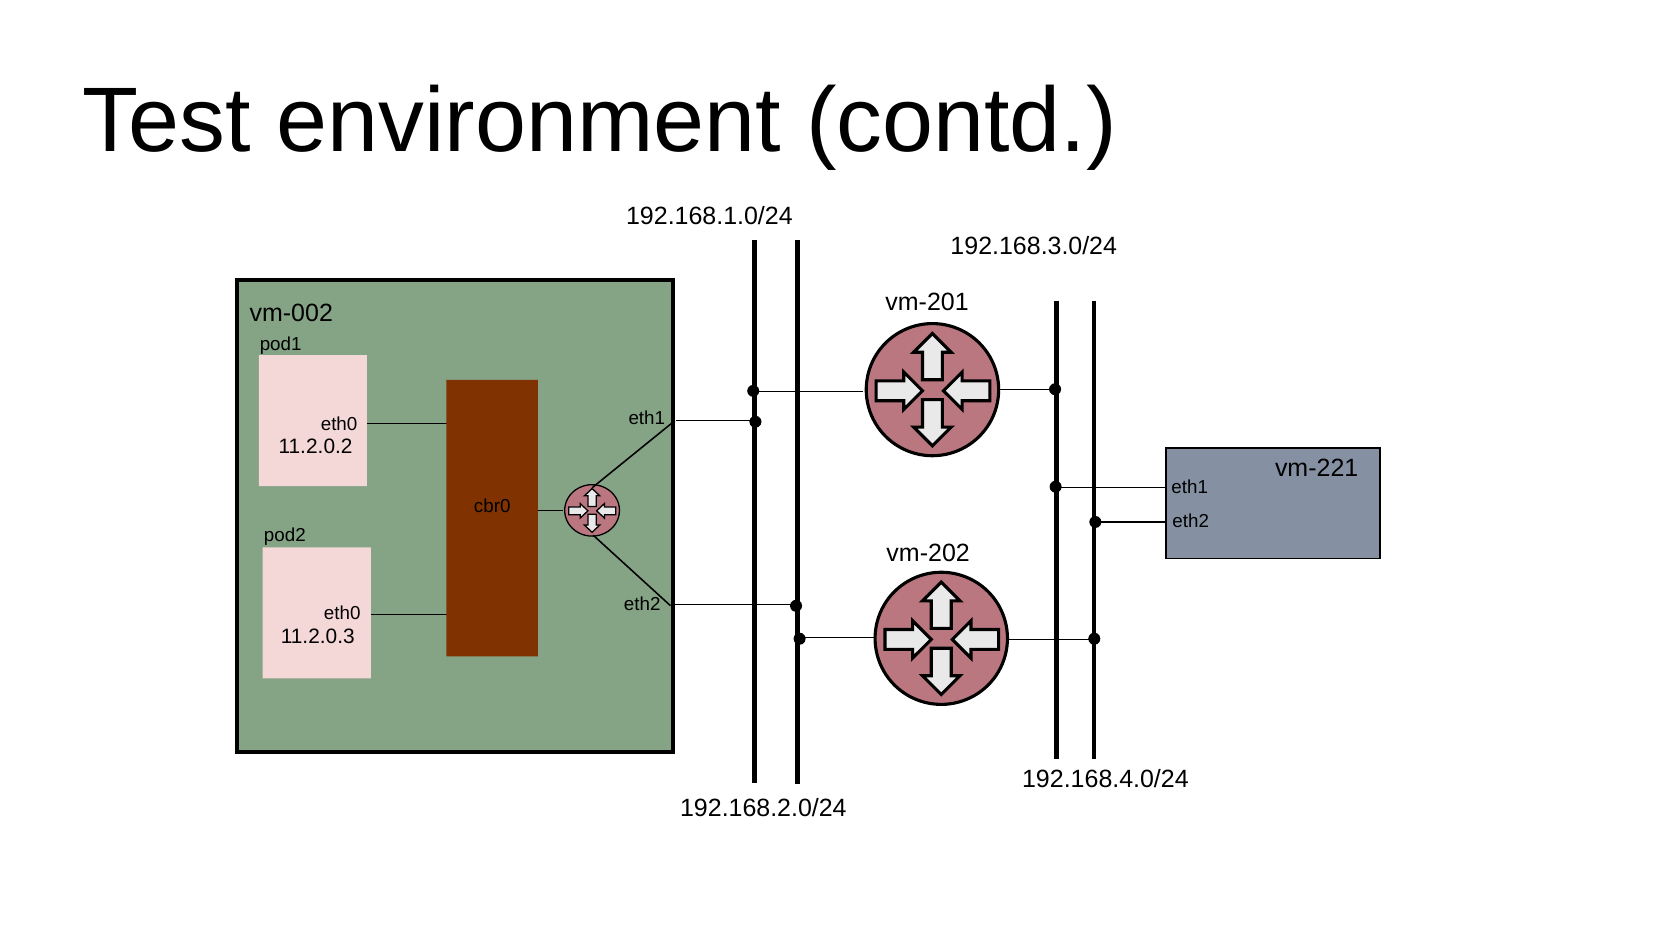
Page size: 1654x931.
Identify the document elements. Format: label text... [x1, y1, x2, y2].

picture [218, 180, 1545, 841]
title Test environment (contd.) [82, 37, 1571, 193]
